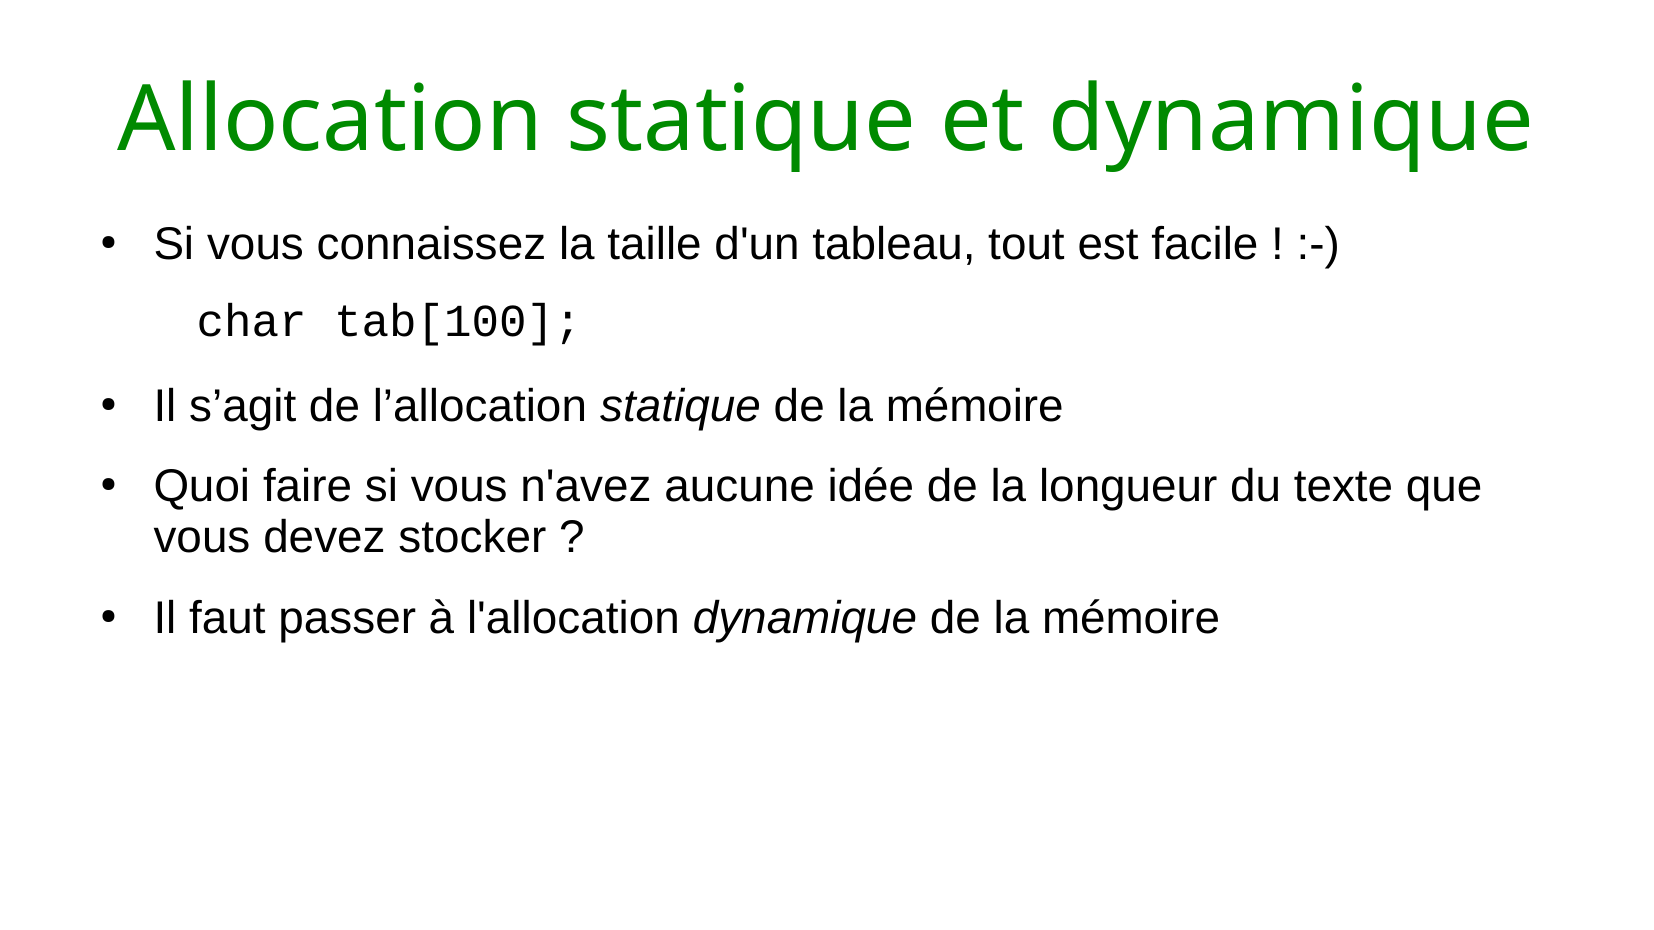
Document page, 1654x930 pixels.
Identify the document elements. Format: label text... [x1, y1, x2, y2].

title Allocation statique et dynamique [82, 37, 1571, 193]
list Si vous connaissez la taille d'un tableau, tout est facile ! :-) char tab[100]; Il s’agit de l’allocation statique de la mémoire Quoi faire si vous n'avez aucune idée de la longueur du texte que vous devez stocker ? Il faut passer à l'allocation dynamique de la mémoire [82, 217, 1571, 757]
